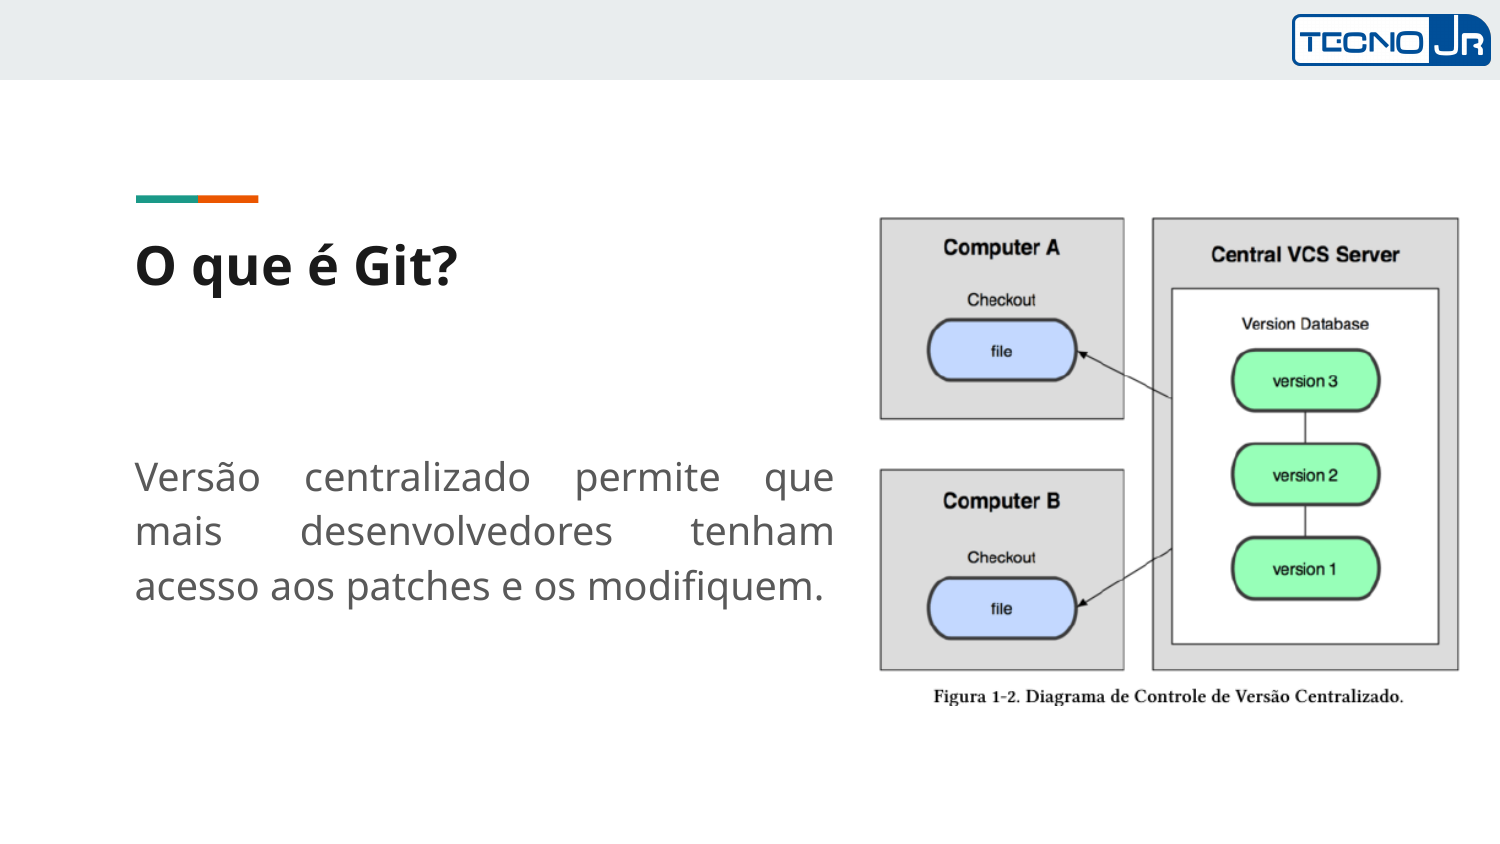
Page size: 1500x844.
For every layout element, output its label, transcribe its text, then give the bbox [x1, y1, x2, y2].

picture [1292, 14, 1491, 66]
list Versão centralizado permite que mais desenvolvedores tenham acesso aos patches e os modifiquem. [119, 341, 851, 712]
title O que é Git? [119, 216, 877, 305]
picture [877, 216, 1461, 706]
